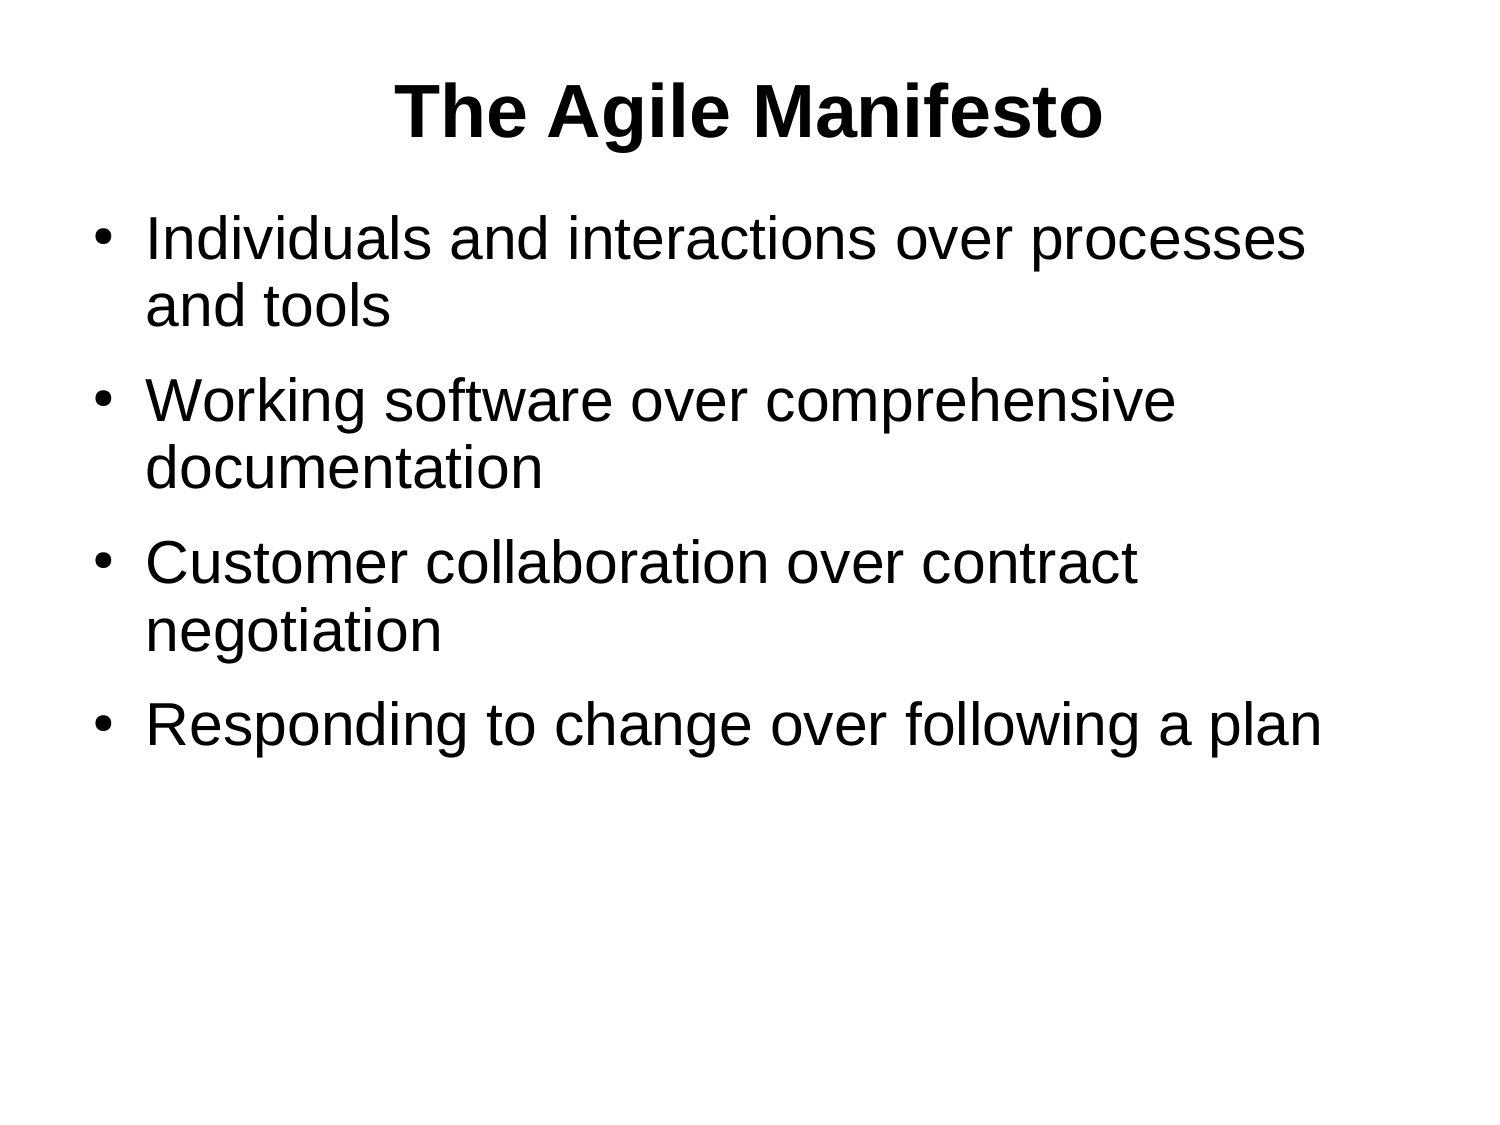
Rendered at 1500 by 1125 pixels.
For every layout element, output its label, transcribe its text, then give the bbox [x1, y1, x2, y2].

list Individuals and interactions over processes and tools Working software over comprehensive documentation Customer collaboration over contract negotiation Responding to change over following a plan [75, 204, 1395, 1075]
title The Agile Manifesto [75, 44, 1425, 177]
